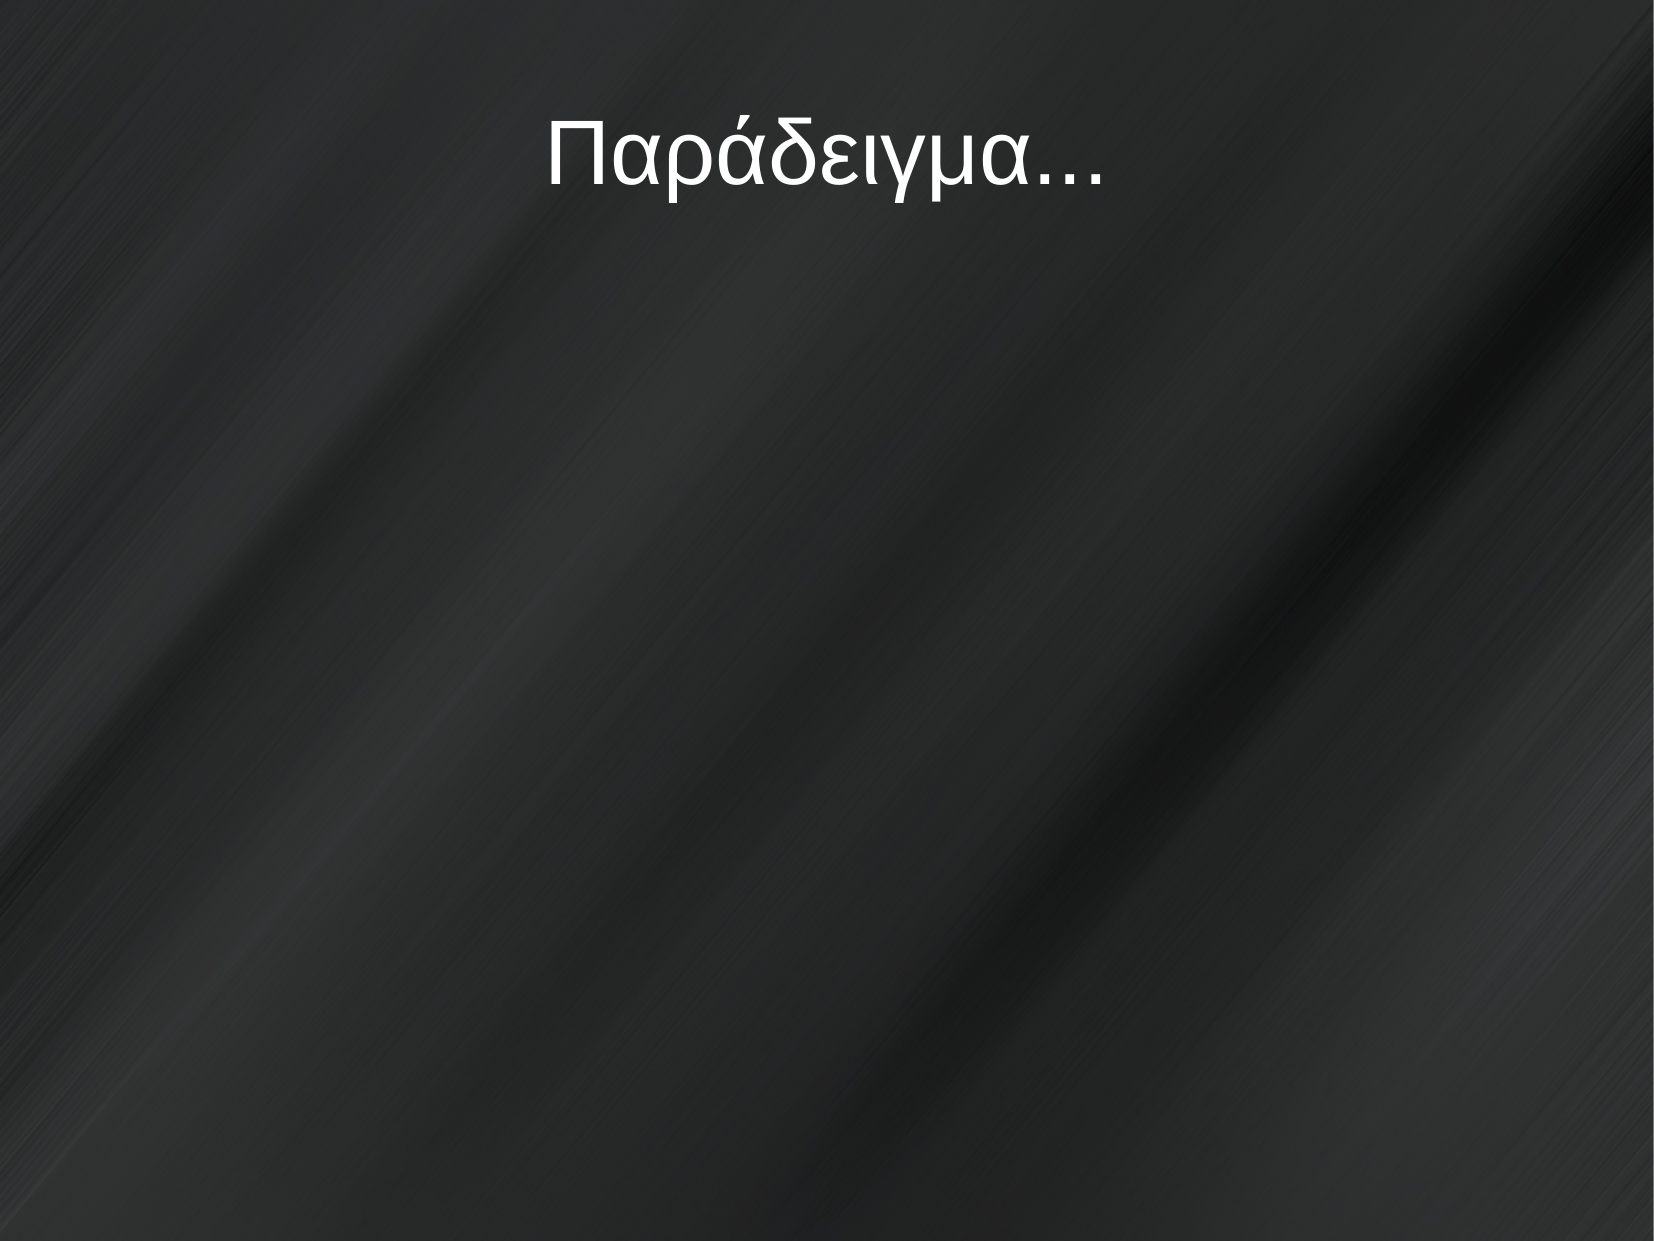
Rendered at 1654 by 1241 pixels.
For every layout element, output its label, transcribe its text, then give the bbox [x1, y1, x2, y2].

title Παράδειγμα... [82, 49, 1571, 257]
picture [0, 0, 1654, 1241]
